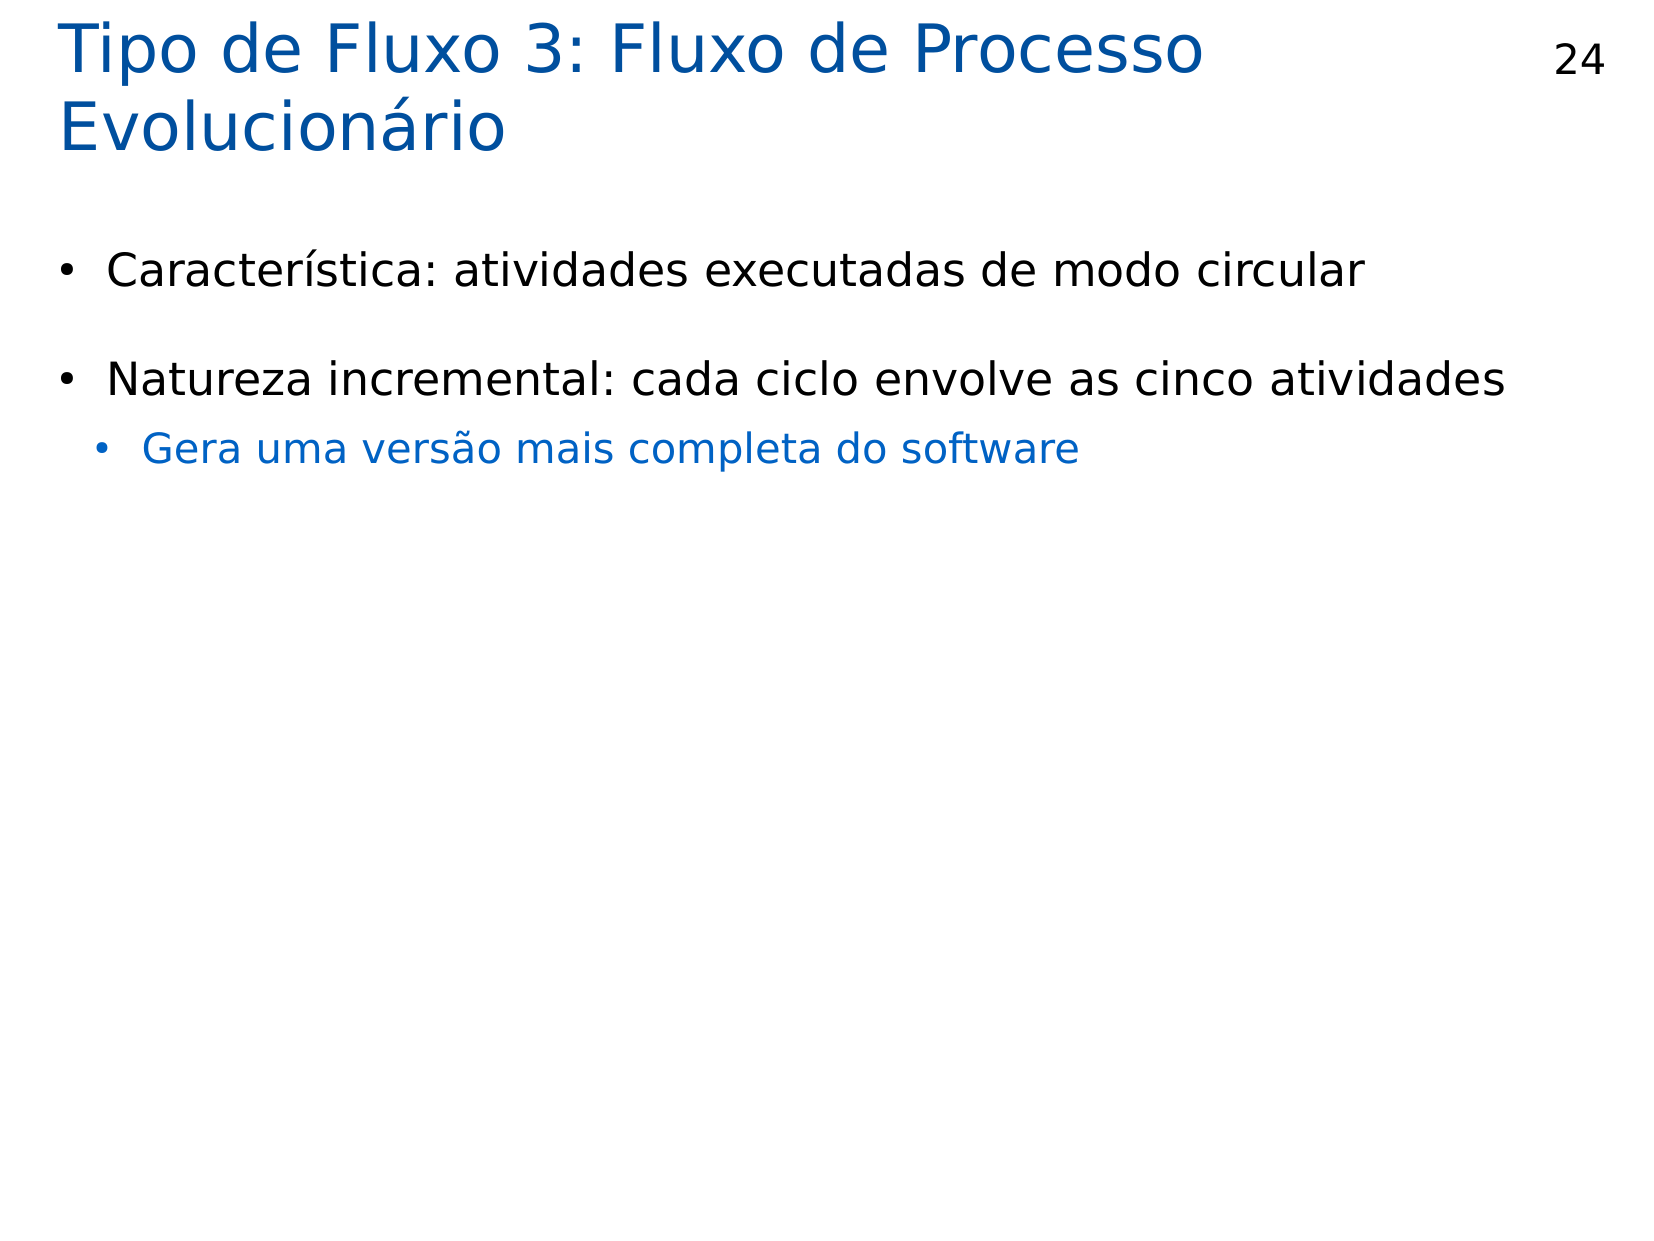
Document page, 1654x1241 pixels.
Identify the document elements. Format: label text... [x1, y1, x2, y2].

title Tipo de Fluxo 3: Fluxo de Processo Evolucionário [59, 10, 1506, 167]
list Característica: atividades executadas de modo circular Natureza incremental: cada ciclo envolve as cinco atividades Gera uma versão mais completa do software [59, 236, 1595, 1211]
